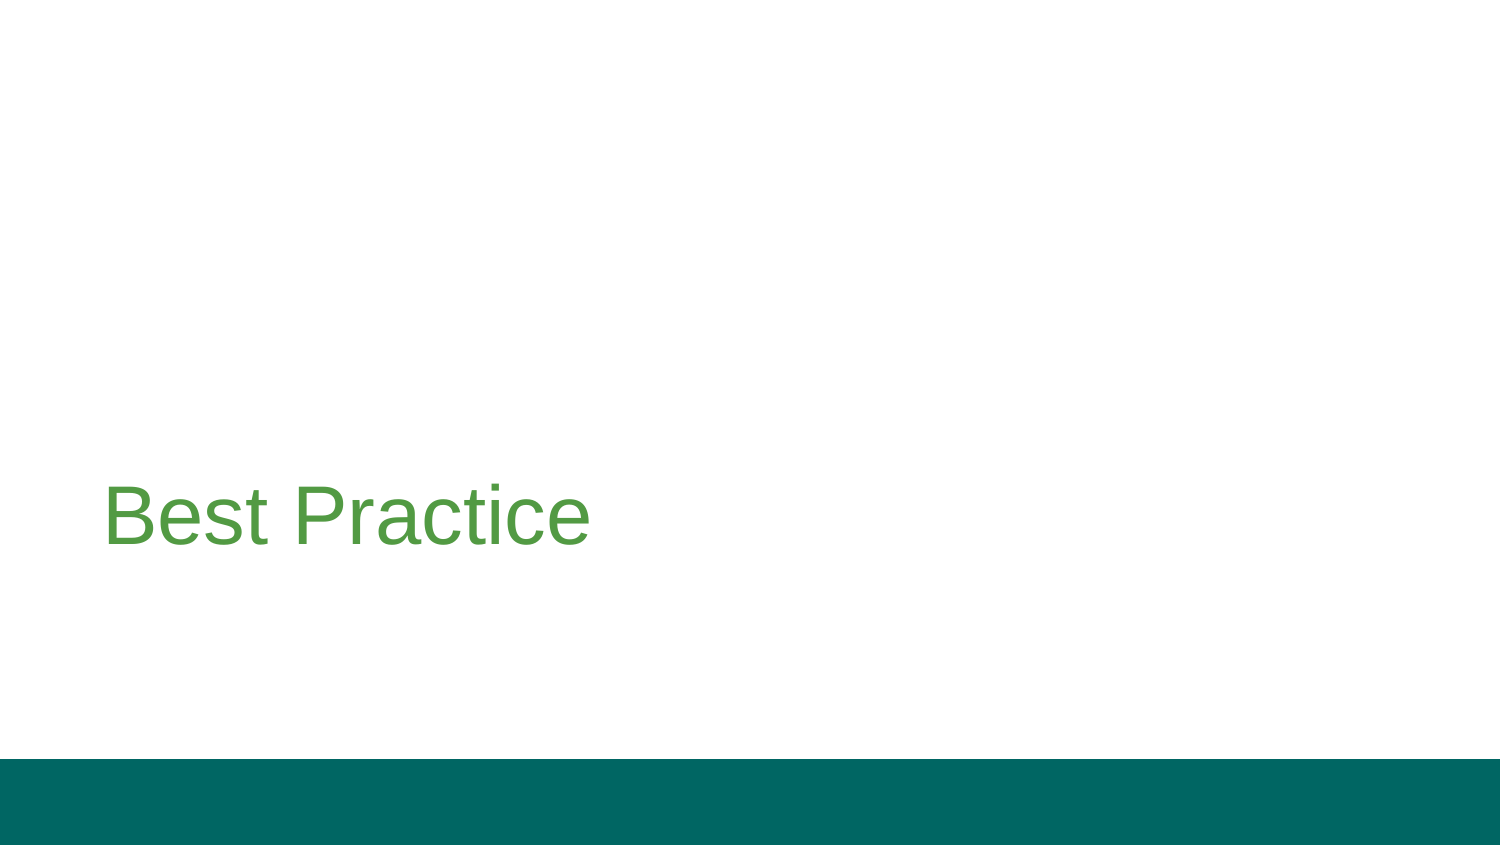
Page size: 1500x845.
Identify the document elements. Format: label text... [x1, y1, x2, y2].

title Best Practice [102, 210, 1397, 562]
